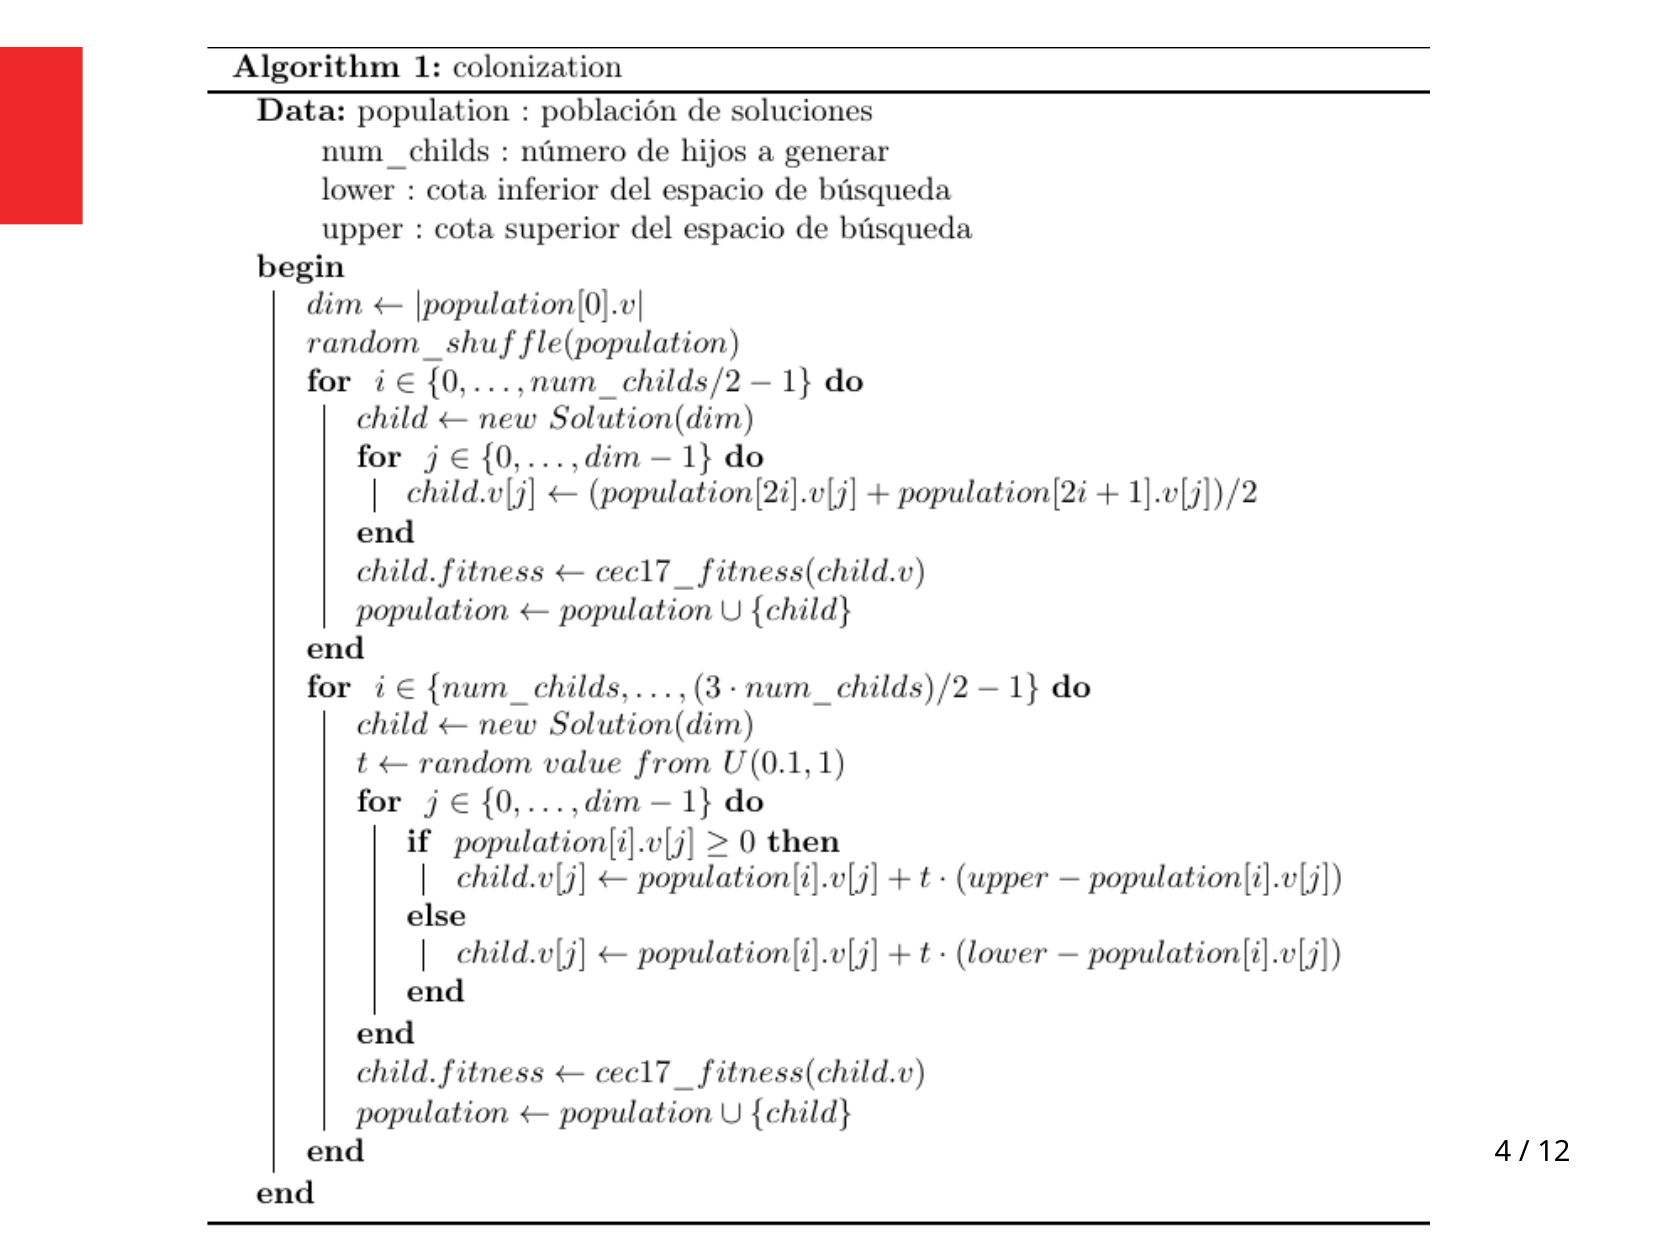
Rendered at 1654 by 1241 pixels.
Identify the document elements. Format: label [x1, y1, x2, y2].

picture [206, 47, 1430, 1227]
